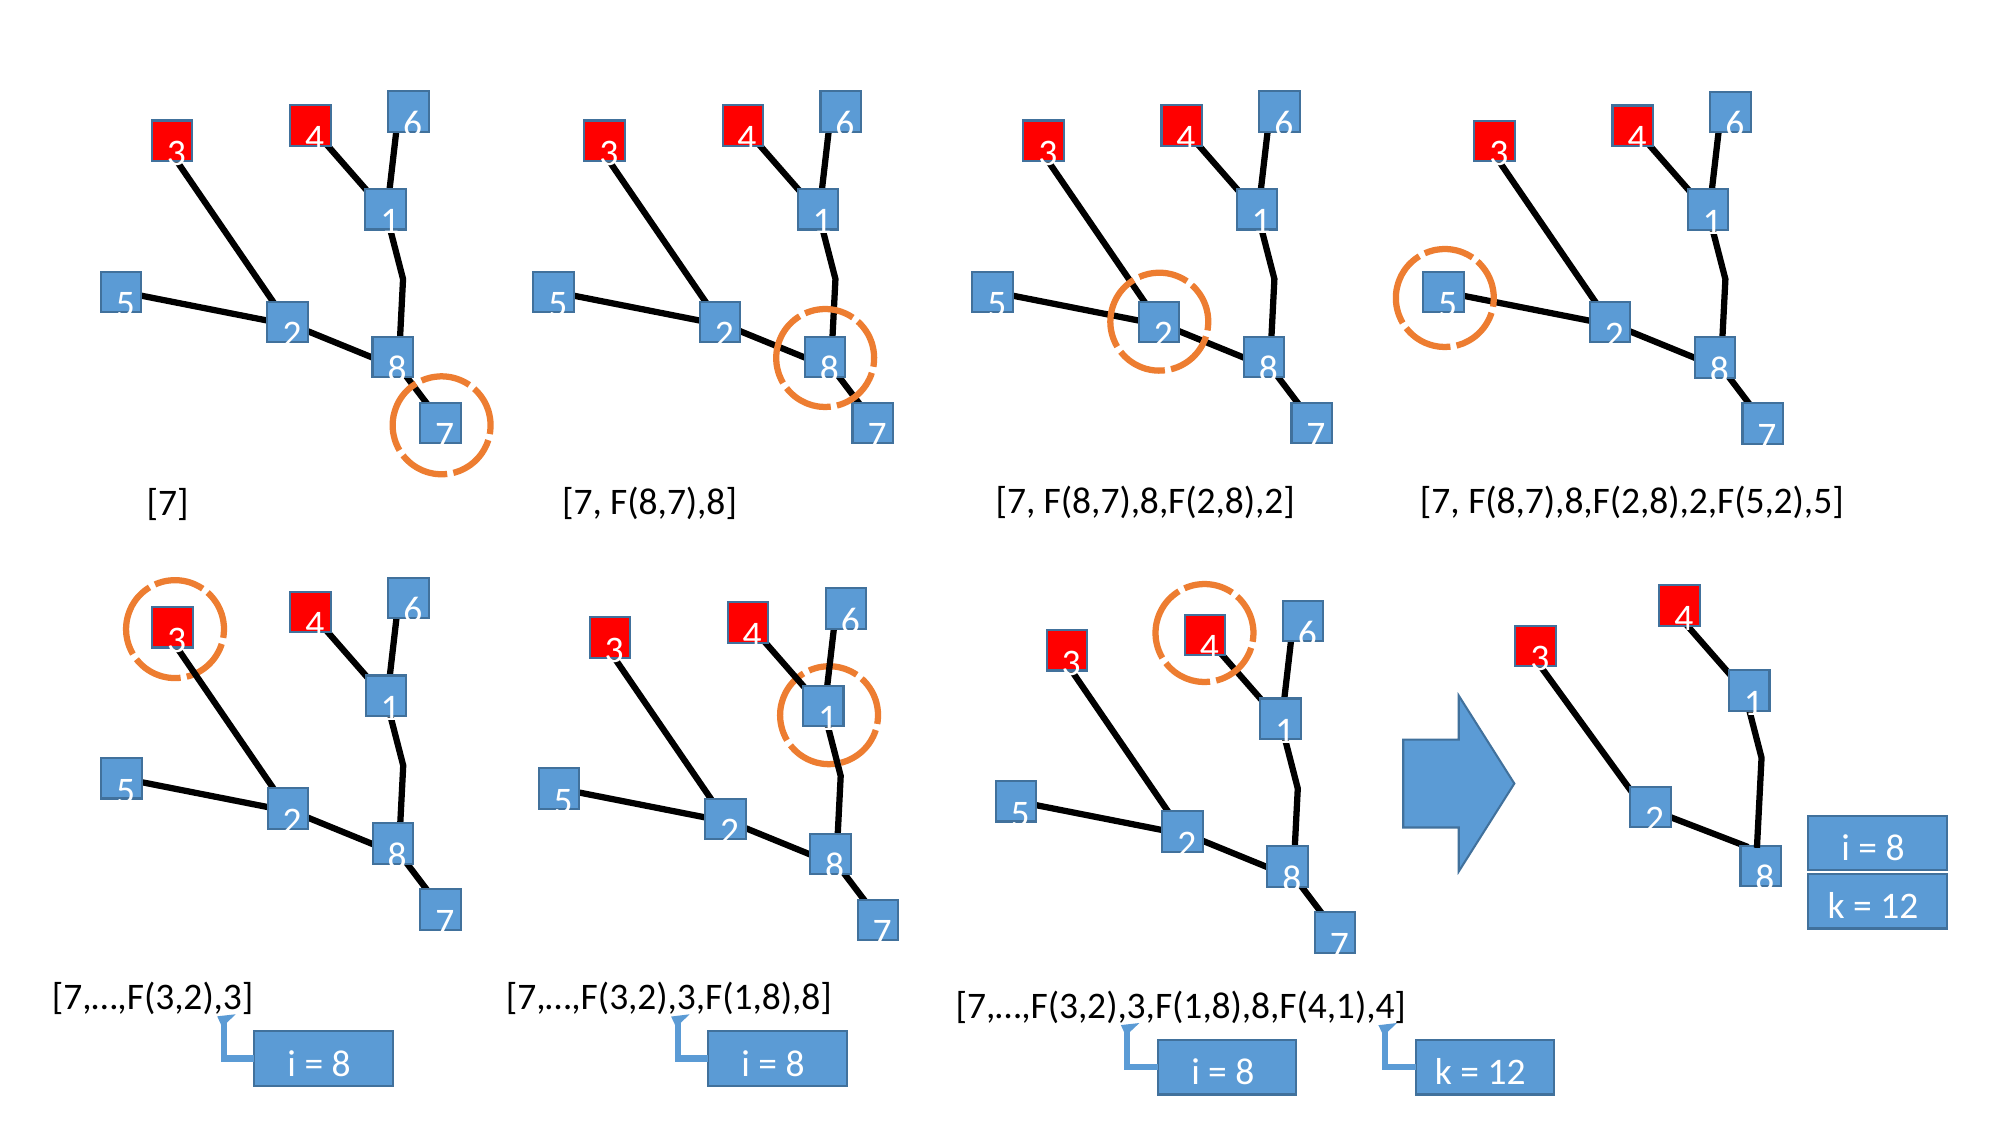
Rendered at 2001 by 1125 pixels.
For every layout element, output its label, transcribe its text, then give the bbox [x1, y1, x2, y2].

text_box 2 [267, 302, 308, 342]
text_box 6 [408, 123, 417, 132]
text_box 3 [1023, 121, 1064, 161]
text_box [7,…,F(3,2),3] [36, 964, 272, 1026]
text_box 2 [1162, 811, 1203, 852]
text_box 3 [1474, 121, 1515, 161]
text_box 5 [1423, 272, 1464, 312]
text_box 1 [366, 676, 406, 716]
text_box 7 [1742, 403, 1783, 444]
text_box 8 [373, 823, 413, 864]
text_box 5 [972, 272, 1013, 312]
text_box 6 [826, 588, 866, 629]
text_box 8 [805, 337, 845, 377]
text_box 7 [858, 900, 898, 940]
text_box 3 [152, 607, 193, 647]
text_box 4 [1185, 615, 1225, 655]
text_box 2 [268, 788, 308, 829]
text_box 7 [420, 403, 461, 443]
text_box 6 [388, 91, 429, 132]
text_box 8 [1760, 878, 1769, 886]
text_box 4 [1204, 640, 1211, 650]
text_box 4 [723, 105, 763, 146]
text_box 8 [1263, 358, 1272, 367]
text_box 1 [1729, 670, 1769, 711]
text_box 8 [830, 866, 839, 874]
text_box 3 [584, 121, 625, 161]
text_box 5 [996, 781, 1036, 822]
text_box 7 [420, 889, 461, 930]
text_box 4 [1632, 131, 1639, 141]
text_box 8 [1760, 867, 1769, 876]
text_box 8 [1287, 879, 1296, 887]
text_box k = 12 [1416, 1040, 1554, 1095]
text_box 4 [290, 592, 331, 632]
text_box 8 [1714, 359, 1723, 368]
text_box 1 [1237, 189, 1277, 229]
text_box 4 [310, 131, 317, 141]
text_box 4 [742, 131, 749, 141]
text_box 4 [310, 617, 317, 627]
text_box 4 [1613, 106, 1653, 146]
text_box 8 [392, 358, 401, 367]
text_box 6 [408, 609, 417, 618]
text_box 4 [1659, 585, 1700, 626]
text_box [7] [131, 470, 205, 531]
text_box 8 [1267, 846, 1308, 887]
text_box 8 [1244, 337, 1284, 377]
text_box 6 [845, 620, 854, 629]
text_box 7 [1315, 912, 1355, 953]
text_box 4 [1161, 105, 1202, 146]
text_box 6 [1259, 91, 1300, 132]
text_box 1 [798, 189, 838, 229]
text_box i = 8 [254, 1031, 393, 1086]
text_box 6 [840, 123, 849, 132]
text_box 7 [1291, 403, 1332, 443]
text_box 1 [803, 686, 843, 726]
text_box [1403, 695, 1515, 872]
text_box [7, F(8,7),8,F(2,8),2,F(5,2),5] [1405, 468, 1866, 530]
text_box 7 [853, 403, 893, 443]
text_box 8 [1714, 370, 1723, 378]
text_box 6 [1730, 123, 1739, 132]
text_box 8 [824, 369, 833, 377]
text_box [7,…,F(3,2),3,F(1,8),8] [490, 964, 853, 1026]
text_box 2 [1590, 302, 1630, 342]
text_box i = 8 [1808, 816, 1947, 870]
text_box 3 [152, 121, 192, 161]
text_box 2 [700, 302, 740, 342]
text_box 8 [1263, 369, 1272, 377]
text_box 1 [365, 189, 406, 229]
text_box 8 [1287, 868, 1296, 877]
text_box 8 [392, 856, 401, 864]
text_box 3 [1047, 630, 1087, 671]
text_box 5 [101, 272, 141, 312]
text_box 3 [590, 617, 630, 658]
text_box 8 [373, 337, 413, 377]
text_box 1 [1260, 699, 1301, 739]
text_box 6 [1710, 92, 1751, 132]
text_box 8 [1695, 337, 1735, 378]
text_box i = 8 [1158, 1040, 1296, 1095]
text_box [7, F(8,7),8] [547, 469, 755, 531]
text_box 8 [392, 369, 401, 377]
text_box 6 [1283, 601, 1323, 641]
text_box 8 [824, 358, 833, 367]
text_box 4 [290, 105, 331, 146]
text_box 2 [705, 799, 746, 839]
text_box 8 [830, 855, 839, 864]
text_box 2 [1630, 787, 1671, 827]
text_box k = 12 [1808, 874, 1947, 929]
text_box 4 [1679, 611, 1686, 621]
text_box 6 [388, 578, 429, 618]
text_box 4 [728, 602, 768, 643]
text_box 1 [1688, 189, 1728, 230]
text_box 6 [1302, 633, 1311, 641]
text_box 8 [810, 834, 851, 874]
text_box i = 8 [708, 1031, 847, 1086]
text_box 4 [747, 628, 754, 638]
text_box 5 [533, 272, 574, 312]
text_box 8 [392, 845, 401, 854]
text_box 2 [1139, 302, 1179, 342]
text_box 5 [101, 758, 142, 798]
text_box [7,…,F(3,2),3,F(1,8),8,F(4,1),4] [940, 973, 1429, 1034]
text_box 3 [1515, 626, 1556, 666]
text_box [7, F(8,7),8,F(2,8),2] [980, 468, 1315, 530]
text_box 6 [821, 91, 861, 132]
text_box 6 [1279, 123, 1288, 132]
text_box 4 [1181, 131, 1188, 141]
text_box 8 [1740, 846, 1781, 886]
text_box 5 [539, 768, 579, 809]
